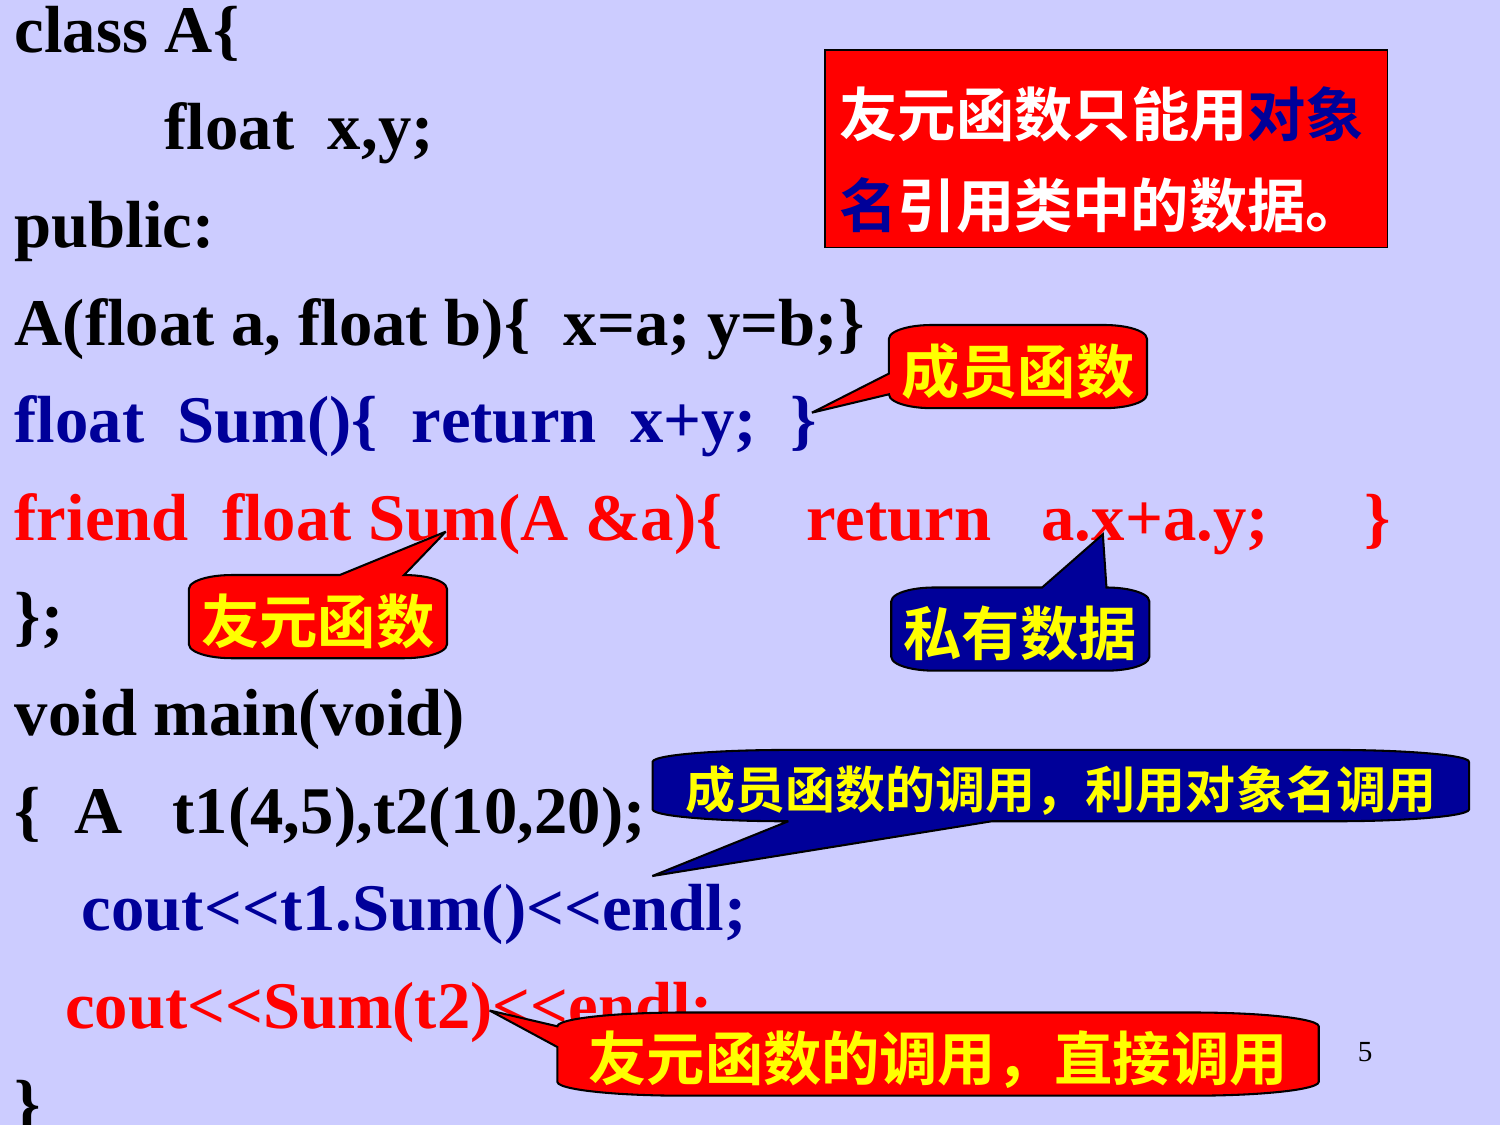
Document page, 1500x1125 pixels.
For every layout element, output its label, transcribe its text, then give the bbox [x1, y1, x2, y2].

text_box 成员函数的调用，利用对象名调用 [652, 749, 1470, 877]
text_box 友元函数的调用，直接调用 [489, 1010, 1319, 1096]
text_box 友元函数只能用对象名引用类中的数据。 [824, 49, 1388, 248]
text_box 成员函数 [811, 324, 1147, 413]
text_box 友元函数 [188, 531, 447, 659]
text_box 私有数据 [891, 534, 1150, 671]
text_box class A{ float x,y; public: A(float a, float b){ x=a; y=b;} float Sum(){ return x+y; } friend float Sum(A &a){ return a.x+a.y; } }; void main(void) { A t1(4,5),t2(10,20); cout<<t1.Sum()<<endl; cout<<Sum(t2)<<endl; } [0, 0, 1500, 1125]
